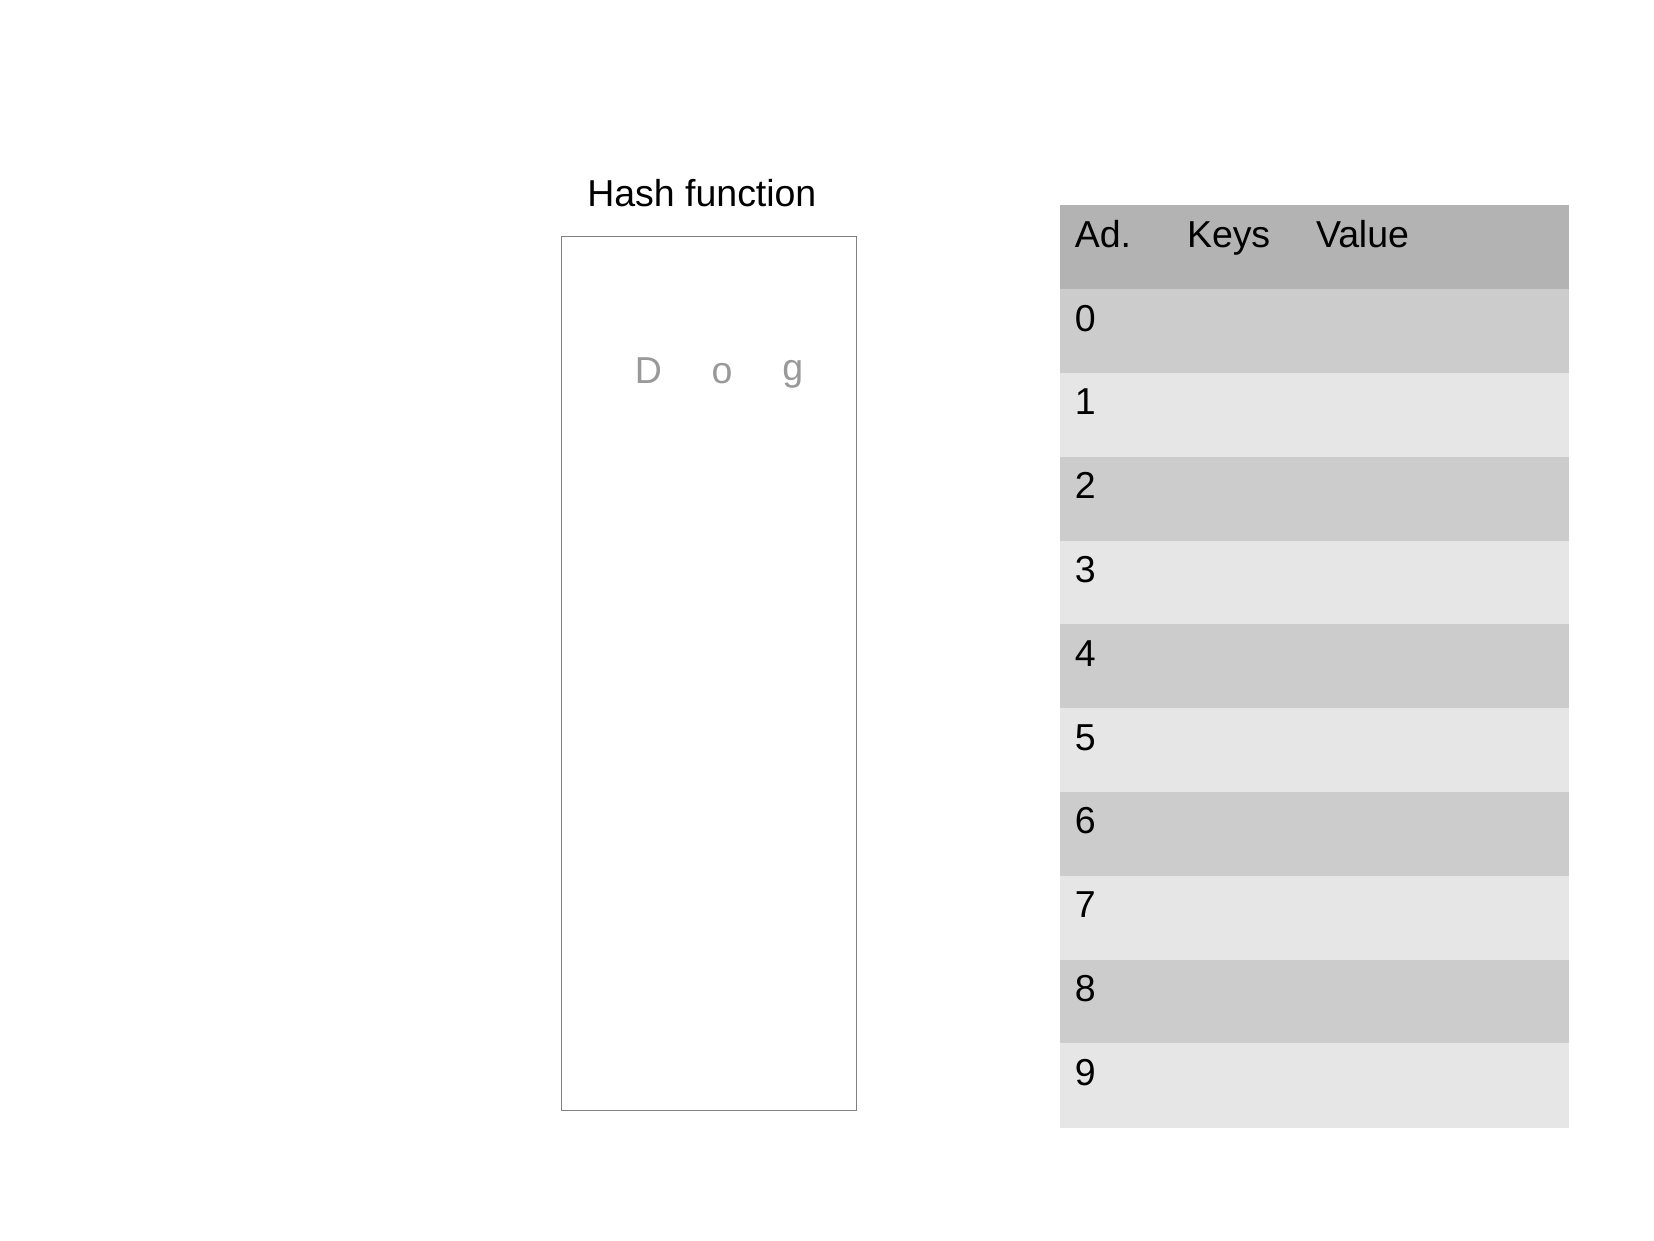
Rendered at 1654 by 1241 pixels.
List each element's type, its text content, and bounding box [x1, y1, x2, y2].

table_cell 9 [1060, 1043, 1172, 1128]
table_cell [1172, 960, 1301, 1043]
table_cell 0 [1060, 289, 1172, 373]
table_cell 8 [1060, 960, 1172, 1043]
table_cell [1301, 541, 1569, 624]
table_cell [1301, 624, 1569, 708]
text_box Hash function [572, 165, 845, 223]
text_box D [620, 342, 691, 400]
table_cell [1301, 289, 1569, 373]
table_header Keys [1172, 205, 1301, 289]
table_header Value [1301, 205, 1569, 289]
table_cell [1172, 708, 1301, 792]
table_cell 2 [1060, 457, 1172, 541]
table_cell [1301, 373, 1569, 457]
table_cell 4 [1060, 624, 1172, 708]
table_cell [1172, 289, 1301, 373]
table_cell [1172, 1043, 1301, 1128]
table_cell [1172, 624, 1301, 708]
table_cell [1301, 792, 1569, 876]
table_cell [1172, 792, 1301, 876]
table_cell [1301, 876, 1569, 960]
text_box o [696, 342, 756, 400]
table_cell 7 [1060, 876, 1172, 960]
table_cell 1 [1060, 373, 1172, 457]
table_cell [1172, 876, 1301, 960]
table_cell 6 [1060, 792, 1172, 876]
table_cell 3 [1060, 541, 1172, 624]
text_box [561, 236, 857, 1111]
table_cell [1172, 373, 1301, 457]
table_cell [1301, 708, 1569, 792]
table_cell [1172, 457, 1301, 541]
table_cell [1301, 457, 1569, 541]
table_cell 5 [1060, 708, 1172, 792]
table_cell [1301, 960, 1569, 1043]
table_cell [1172, 541, 1301, 624]
table_cell [1301, 1043, 1569, 1128]
text_box g [767, 338, 815, 396]
table_header Ad. [1060, 205, 1172, 289]
